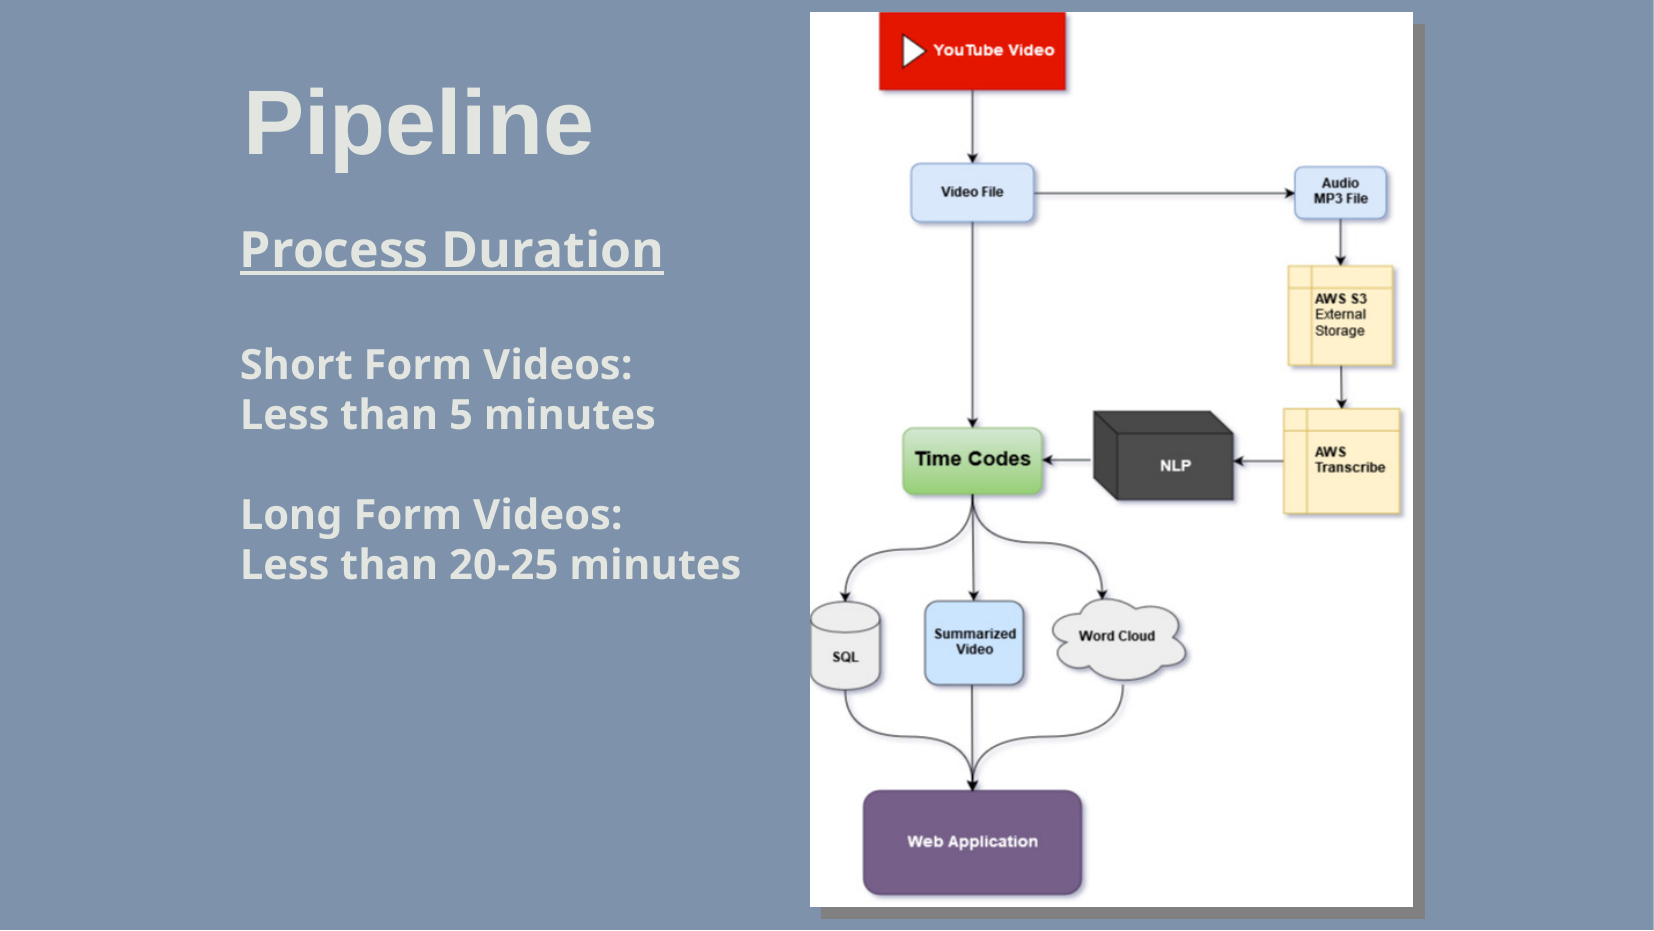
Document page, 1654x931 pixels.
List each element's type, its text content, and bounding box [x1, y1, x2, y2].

text_box Process Duration Short Form Videos: Less than 5 minutes Long Form Videos: Less than 20-25 minutes [224, 210, 780, 853]
text_box Pipeline [217, 39, 810, 195]
picture [810, 12, 1413, 907]
